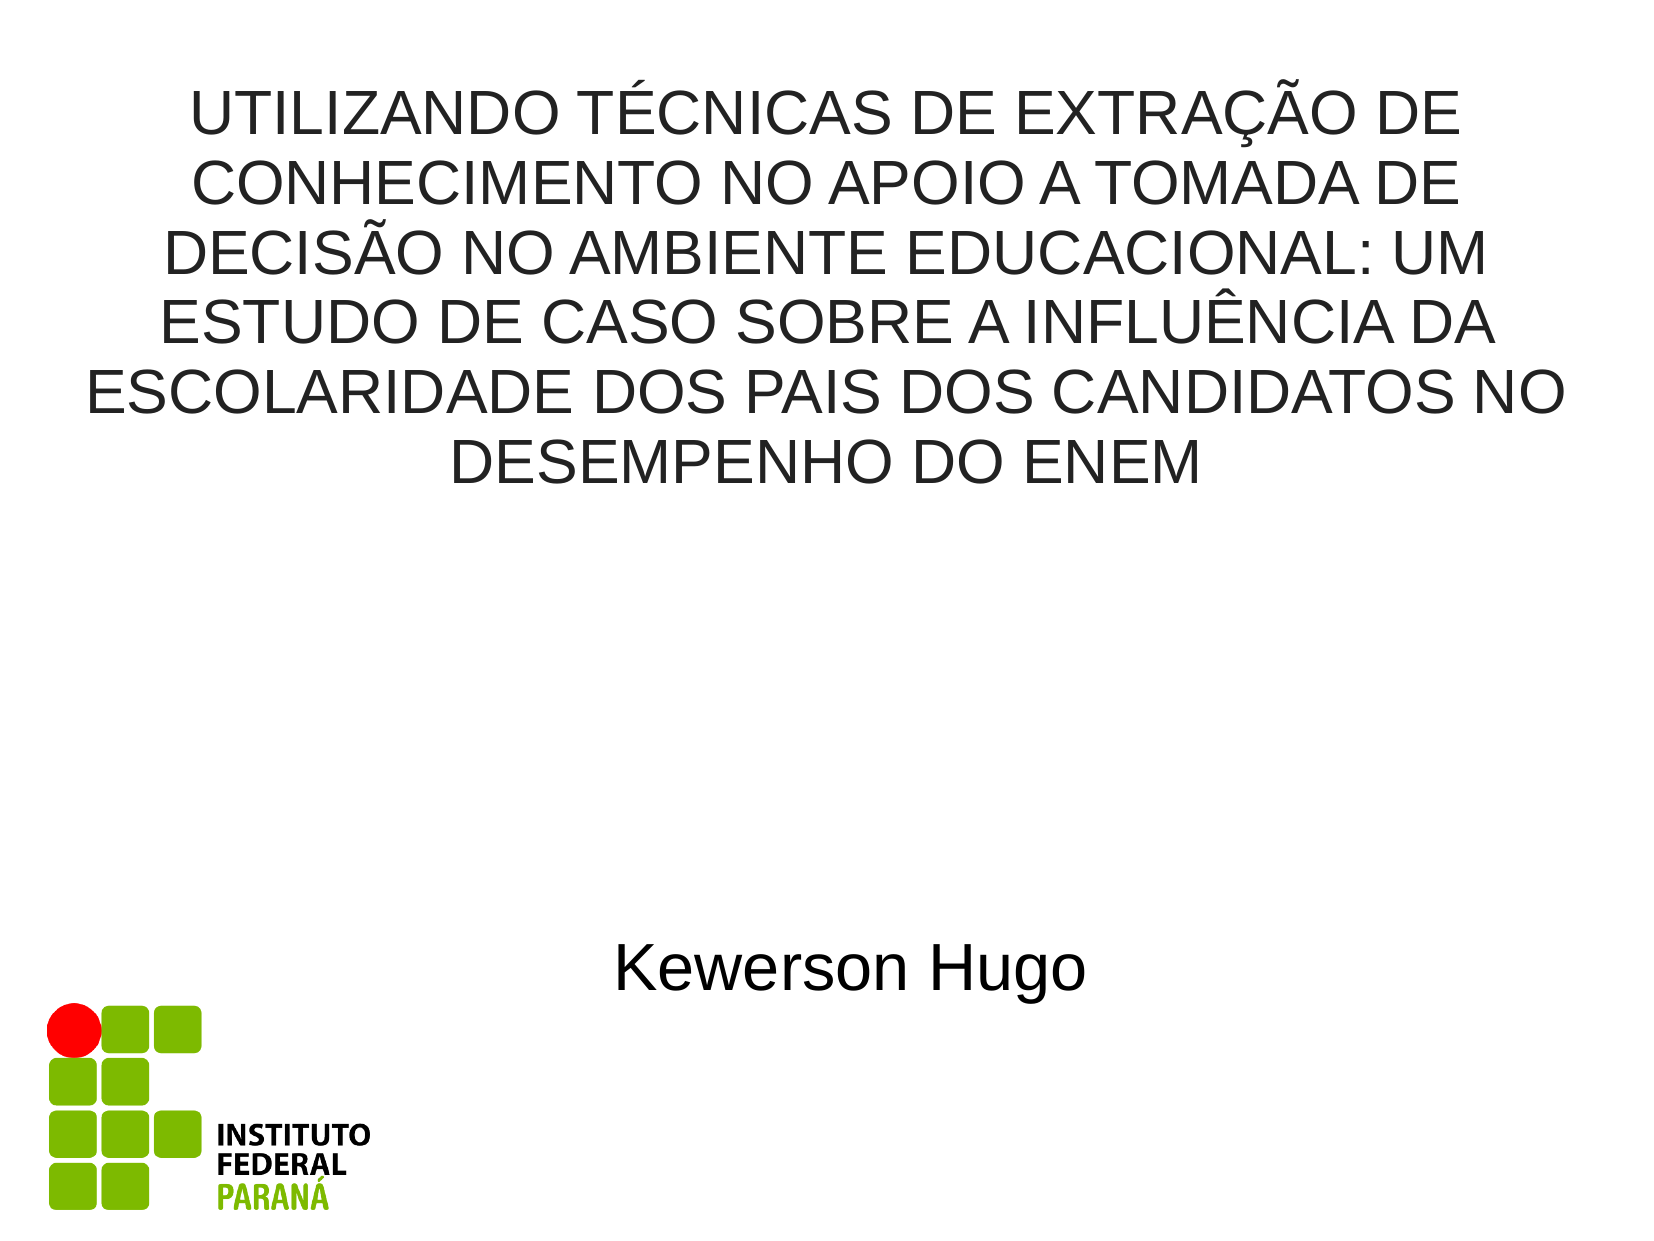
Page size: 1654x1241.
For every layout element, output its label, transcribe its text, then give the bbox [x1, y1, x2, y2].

subtitle Kewerson Hugo [106, 318, 1595, 1018]
picture [47, 1003, 370, 1211]
title UTILIZANDO TÉCNICAS DE EXTRAÇÃO DE CONHECIMENTO NO APOIO A TOMADA DE DECISÃO NO AMBIENTE EDUCACIONAL: UM ESTUDO DE CASO SOBRE A INFLUÊNCIA DA ESCOLARIDADE DOS PAIS DOS CANDIDATOS NO DESEMPENHO DO ENEM [82, 78, 1571, 497]
